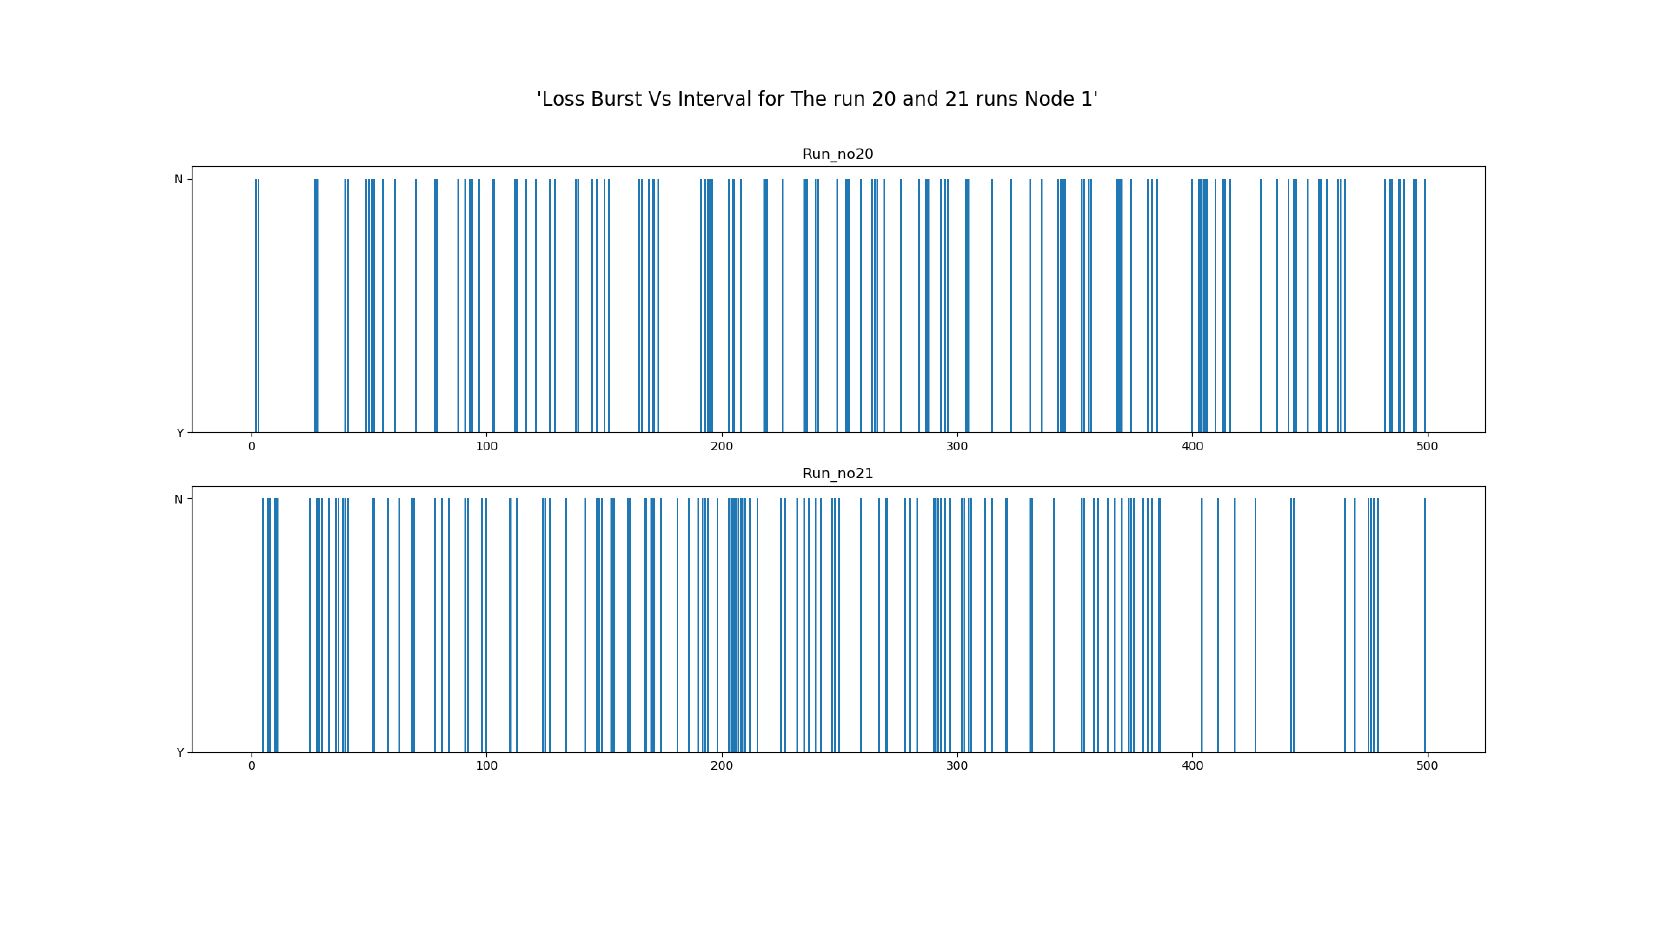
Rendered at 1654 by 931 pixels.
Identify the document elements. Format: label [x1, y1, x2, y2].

picture [6, 81, 1621, 826]
